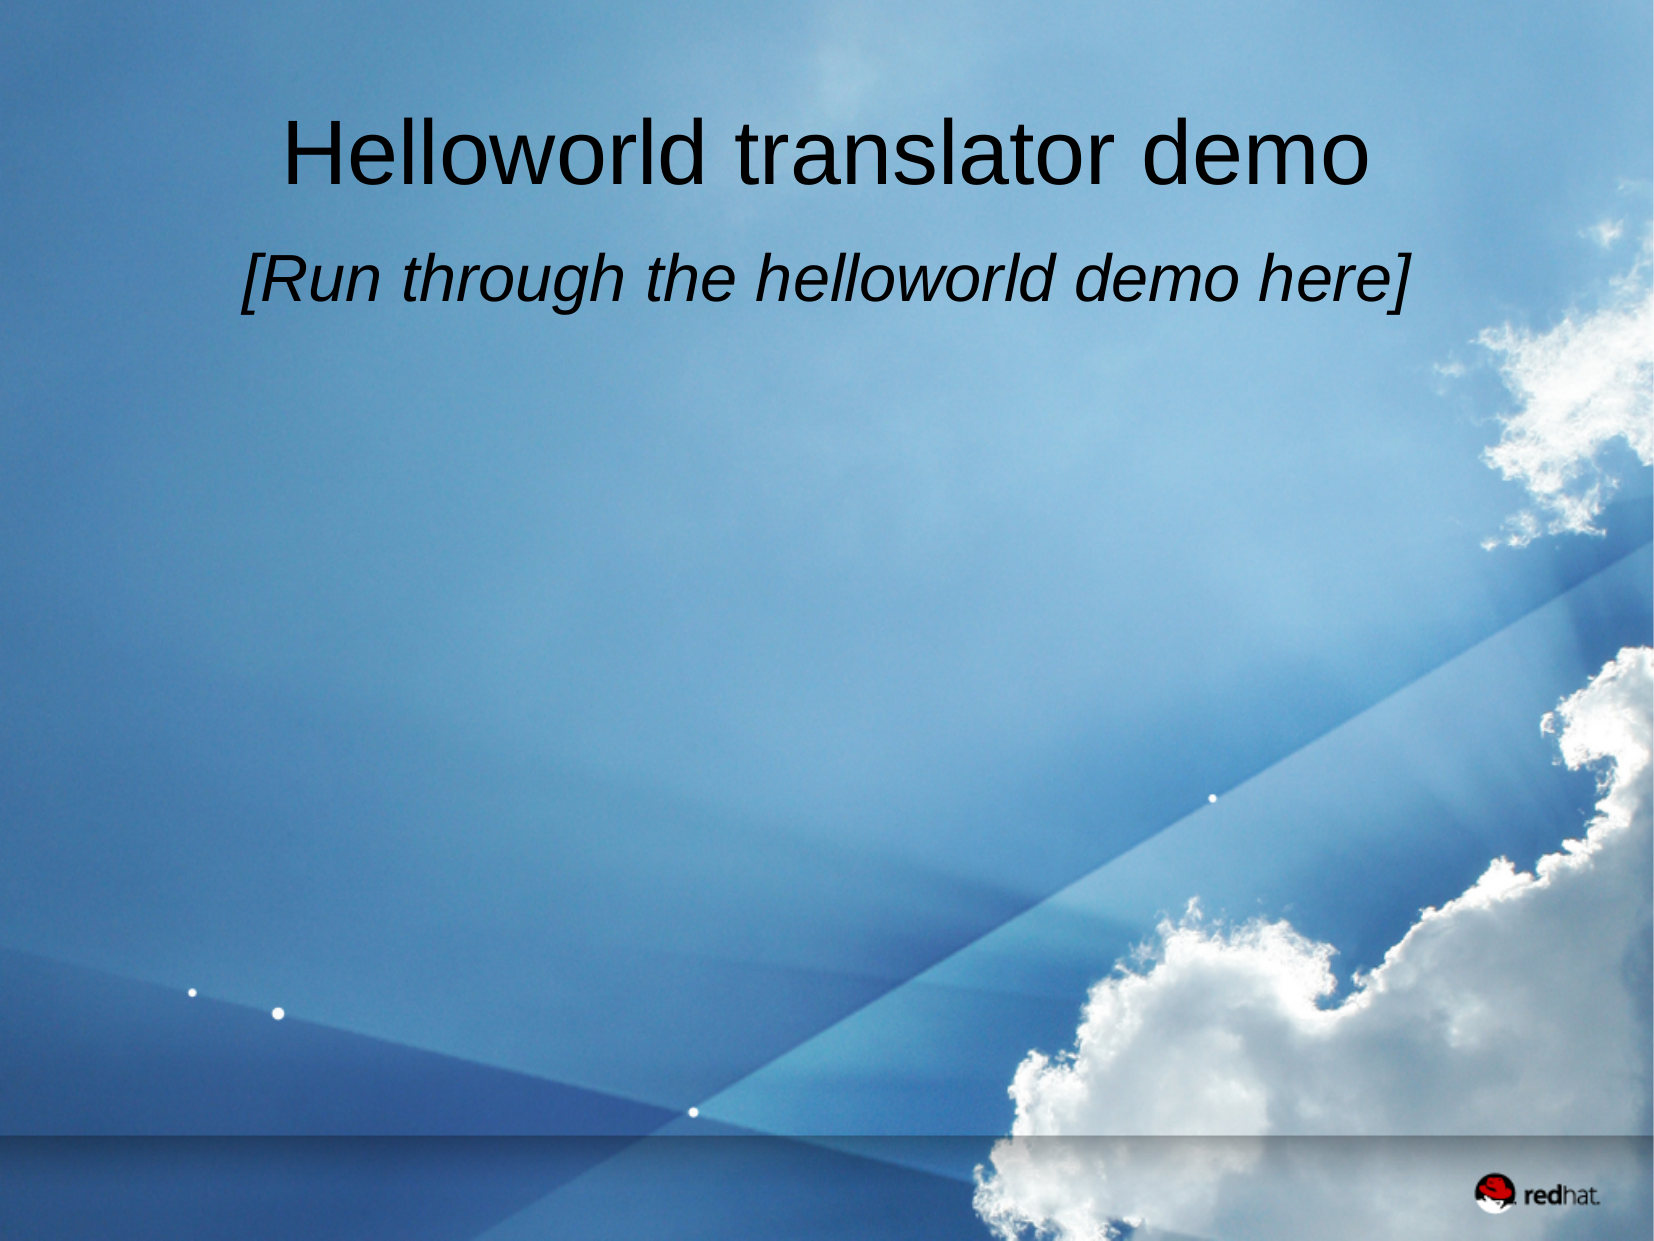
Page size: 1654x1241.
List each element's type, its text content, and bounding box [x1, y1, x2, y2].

list [Run through the helloworld demo here] [82, 241, 1571, 1096]
picture [0, 0, 1654, 1241]
title Helloworld translator demo [82, 49, 1571, 241]
